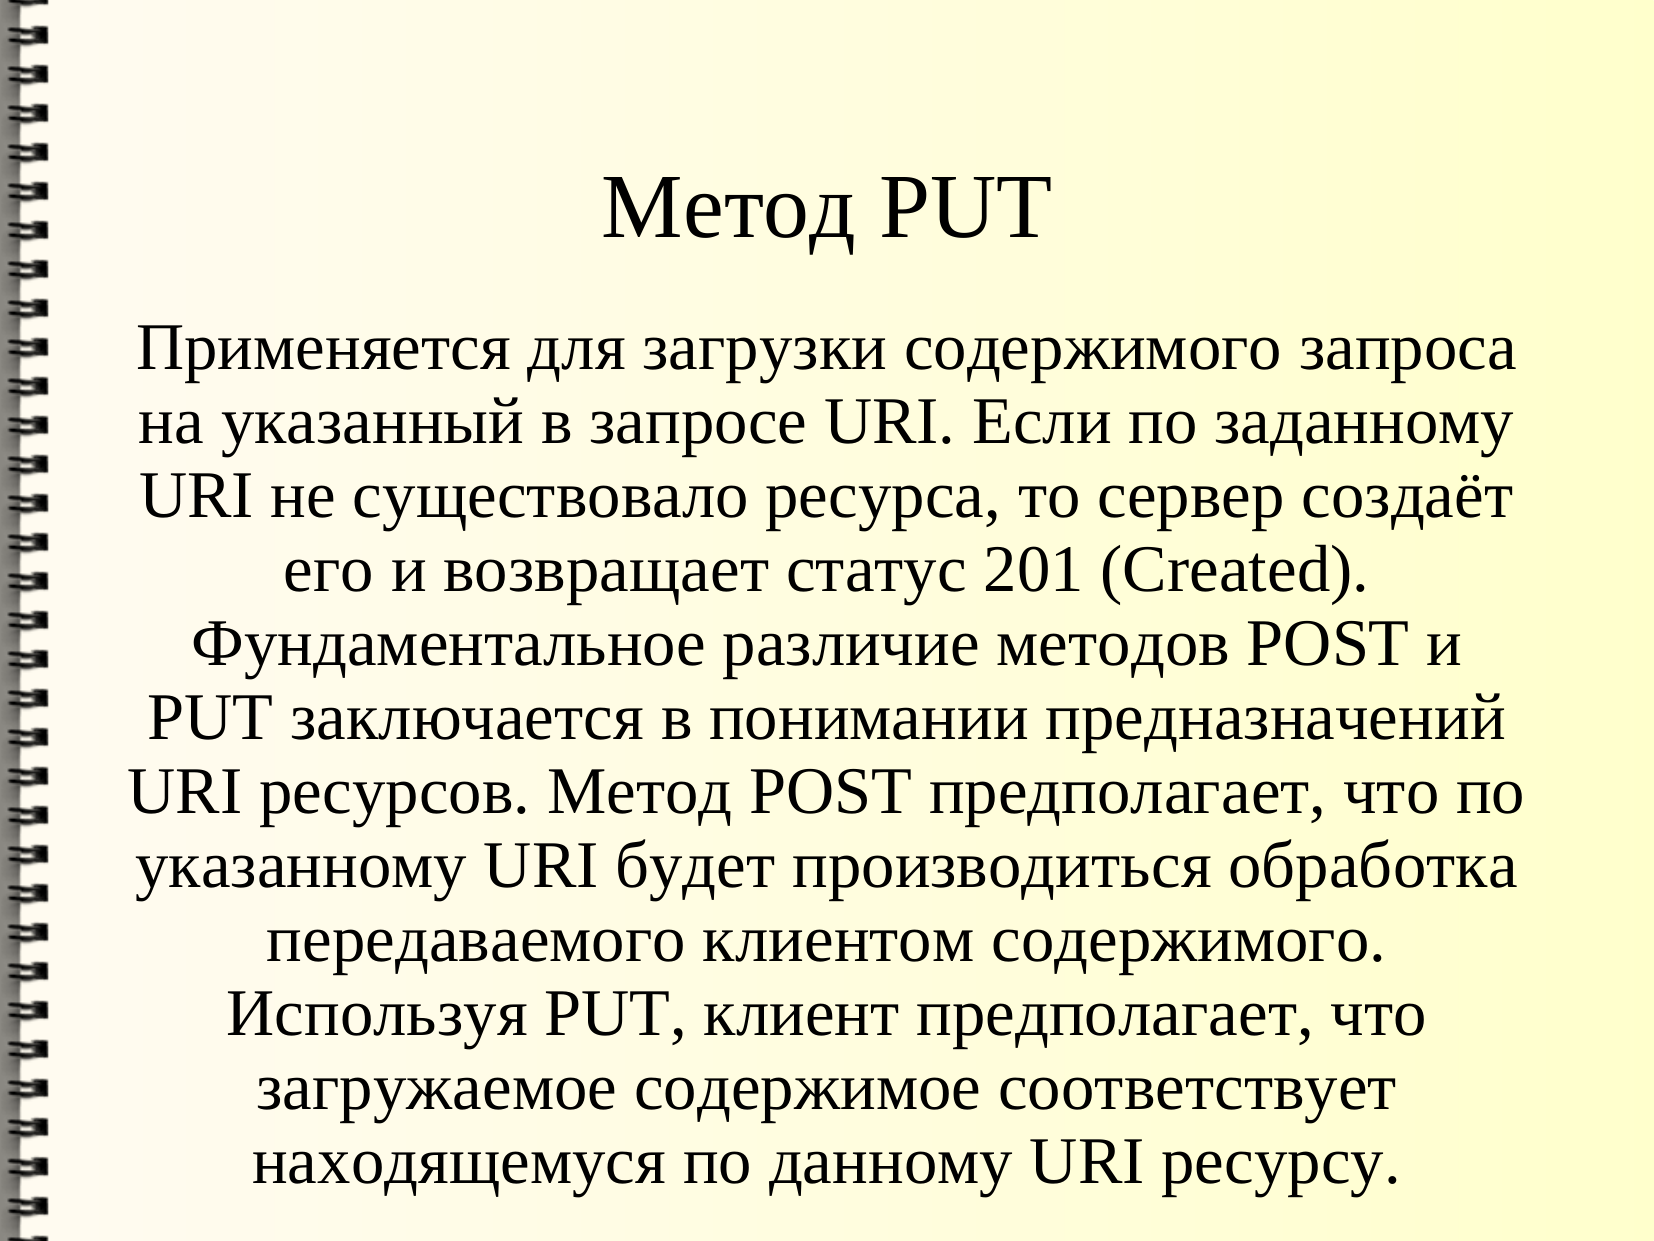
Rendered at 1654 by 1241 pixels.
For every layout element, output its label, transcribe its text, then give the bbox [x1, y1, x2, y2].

title Метод PUT [121, 102, 1534, 309]
subtitle Применяется для загрузки содержимого запроса на указанный в запросе URI. Если по заданному URI не существовало ресурса, то сервер создаёт его и возвращает статус 201 (Created). Фундаментальное различие методов POST и PUT заключается в понимании предназначений URI ресурсов. Метод POST предполагает, что по указанному URI будет производиться обработка передаваемого клиентом содержимого. Используя PUT, клиент предполагает, что загружаемое содержимое соответствует находящемуся по данному URI ресурсу. [121, 309, 1534, 1199]
picture [0, 0, 1654, 1241]
